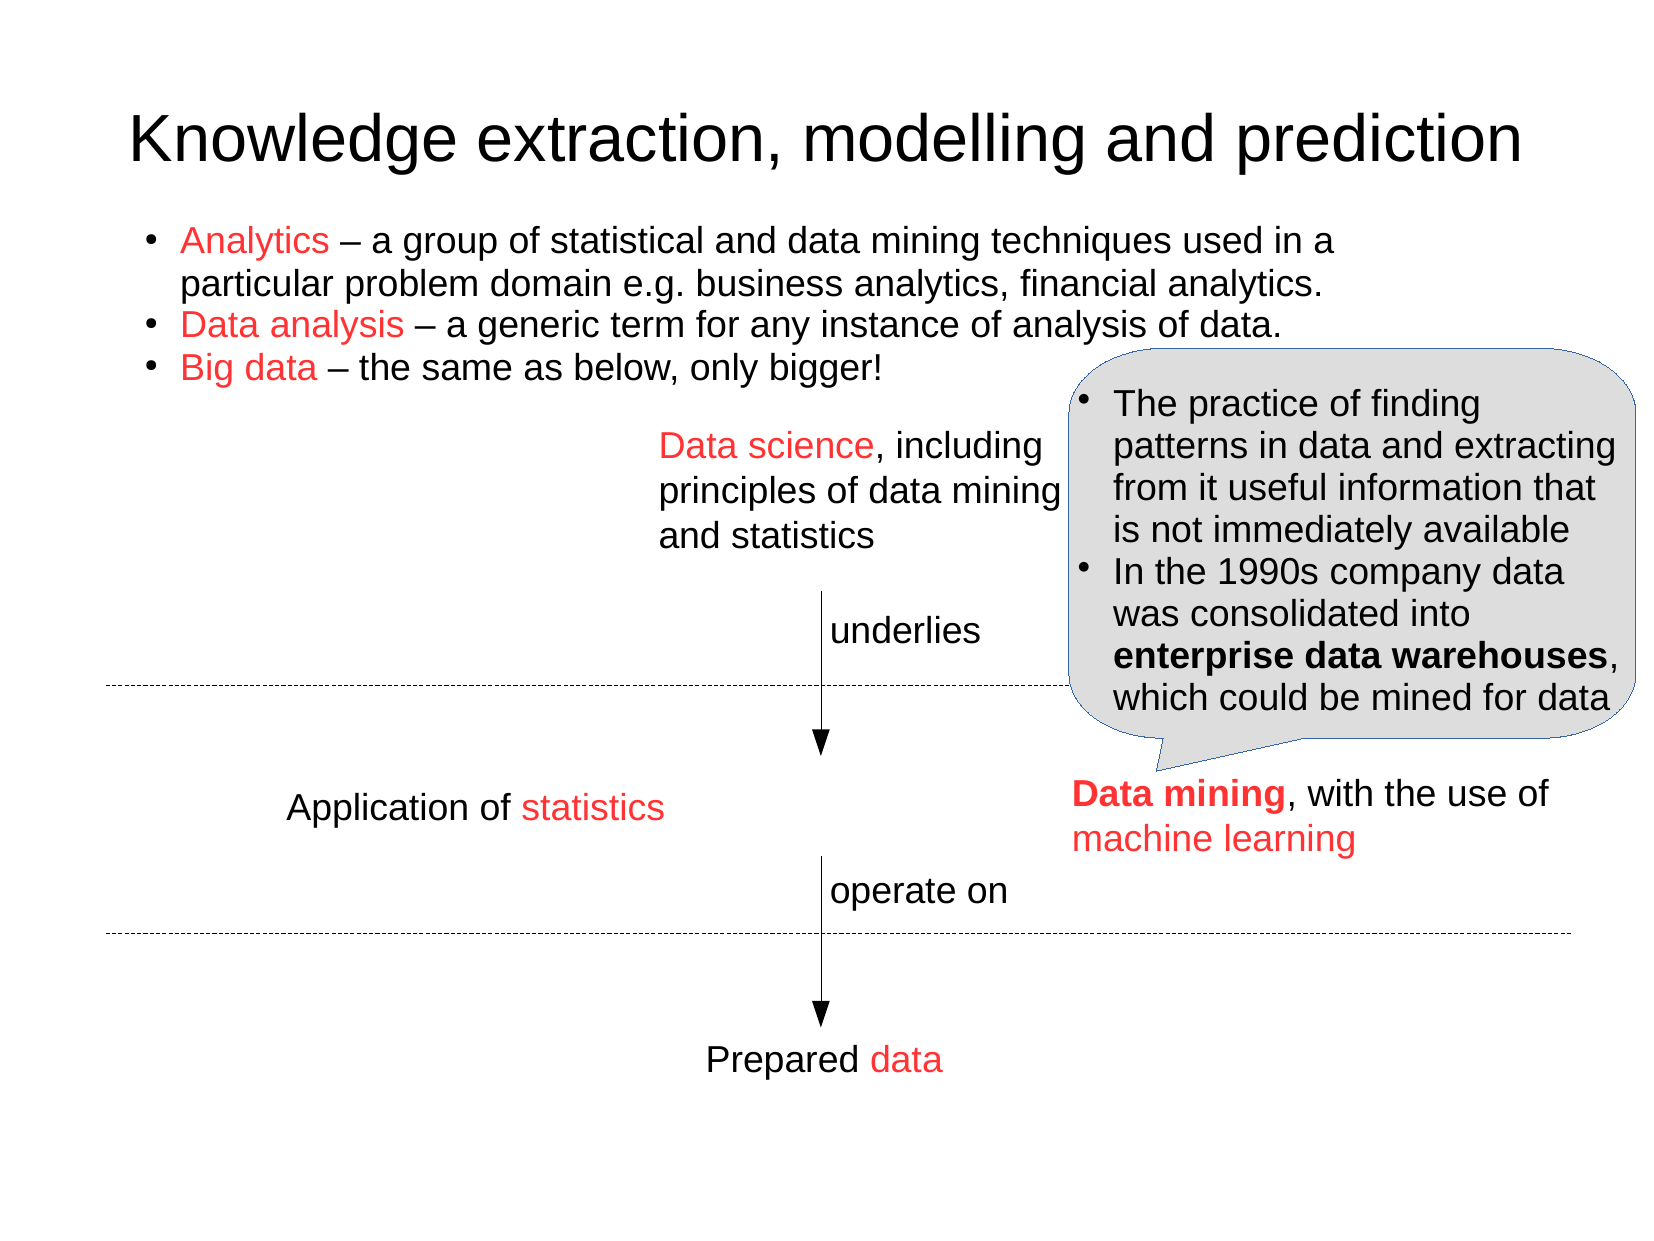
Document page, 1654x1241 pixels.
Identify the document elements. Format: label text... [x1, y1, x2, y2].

text_box Knowledge extraction, modelling and prediction [82, 94, 1571, 1146]
text_box The practice of finding patterns in data and extracting from it useful information that is not immediately available In the 1990s company data was consolidated into enterprise data warehouses, which could be mined for data [1571, 375, 1636, 922]
text_box [1571, 351, 1618, 375]
